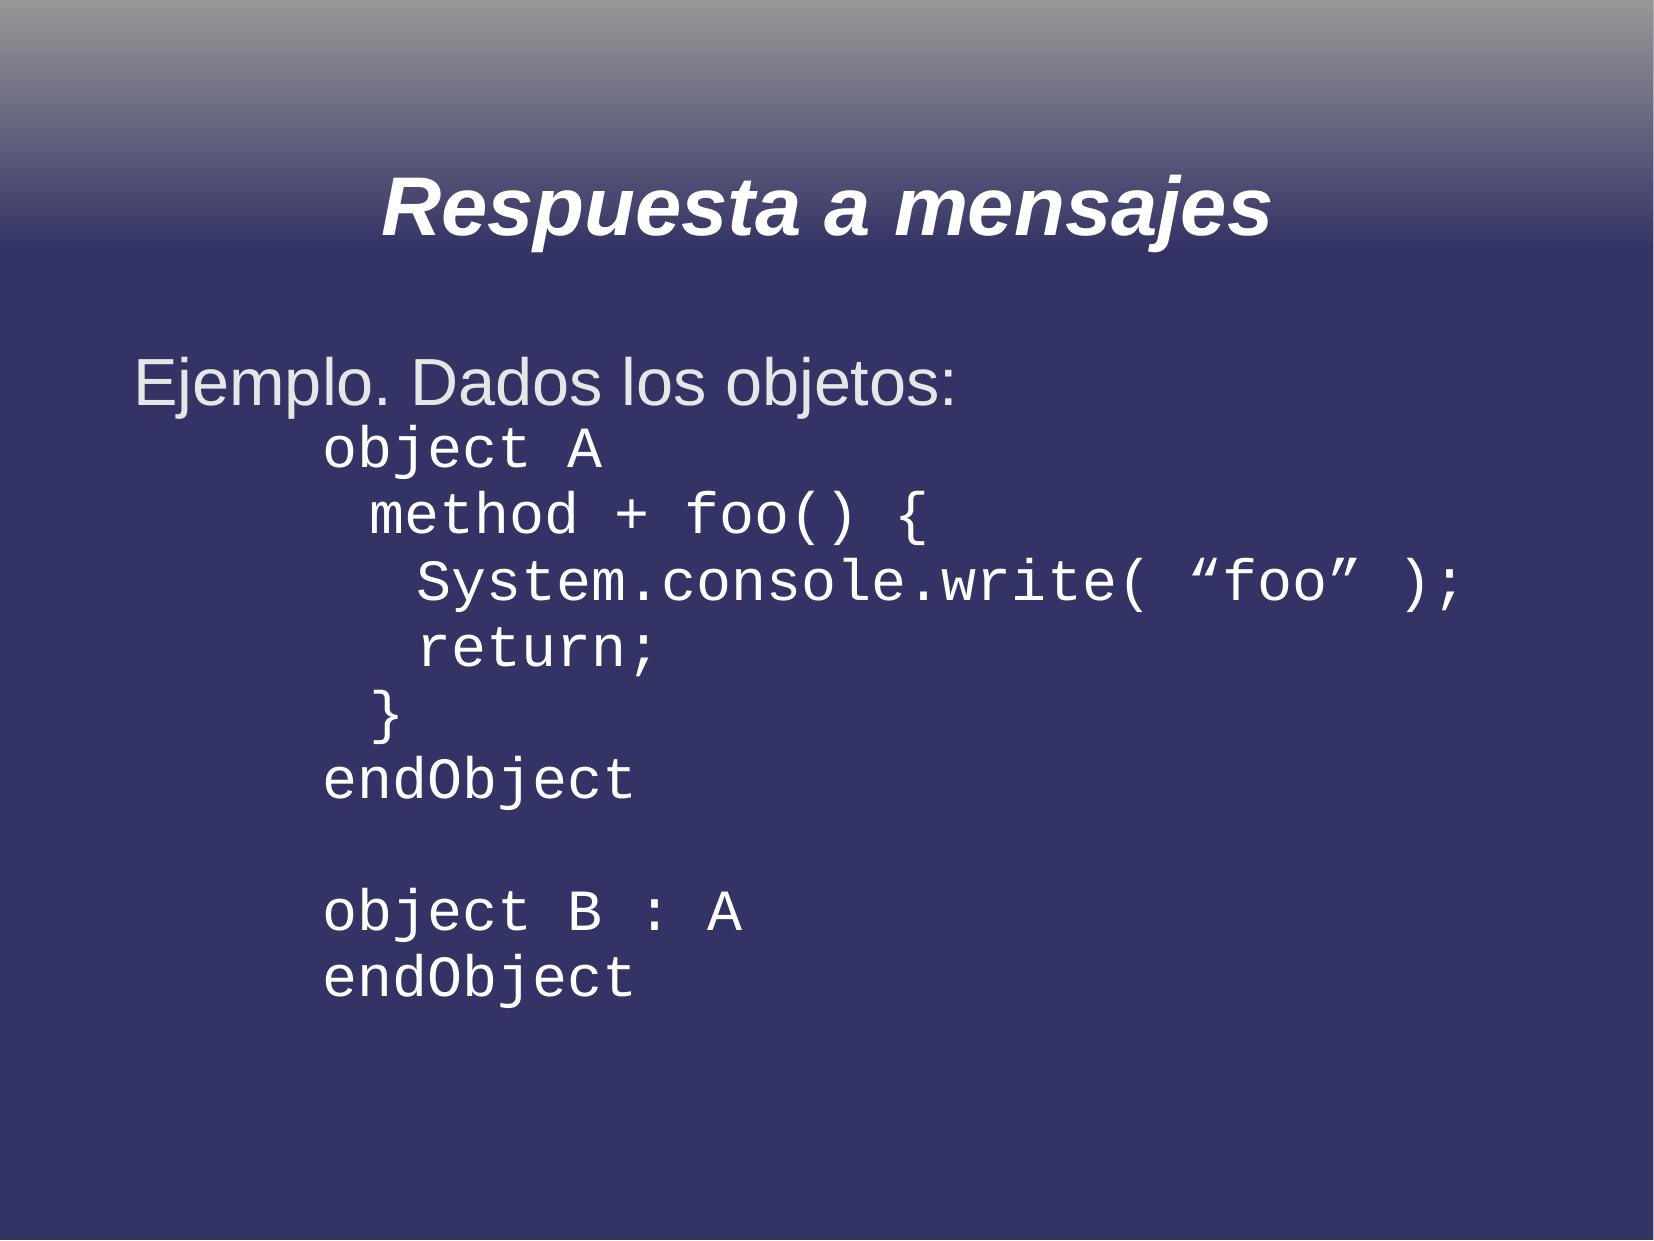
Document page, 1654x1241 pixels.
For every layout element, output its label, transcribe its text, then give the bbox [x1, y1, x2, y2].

list Ejemplo. Dados los objetos: object A method + foo() { System.console.write( “foo” ); return; } endObject object B : A endObject [121, 344, 1534, 1127]
title Respuesta a mensajes [121, 102, 1534, 311]
